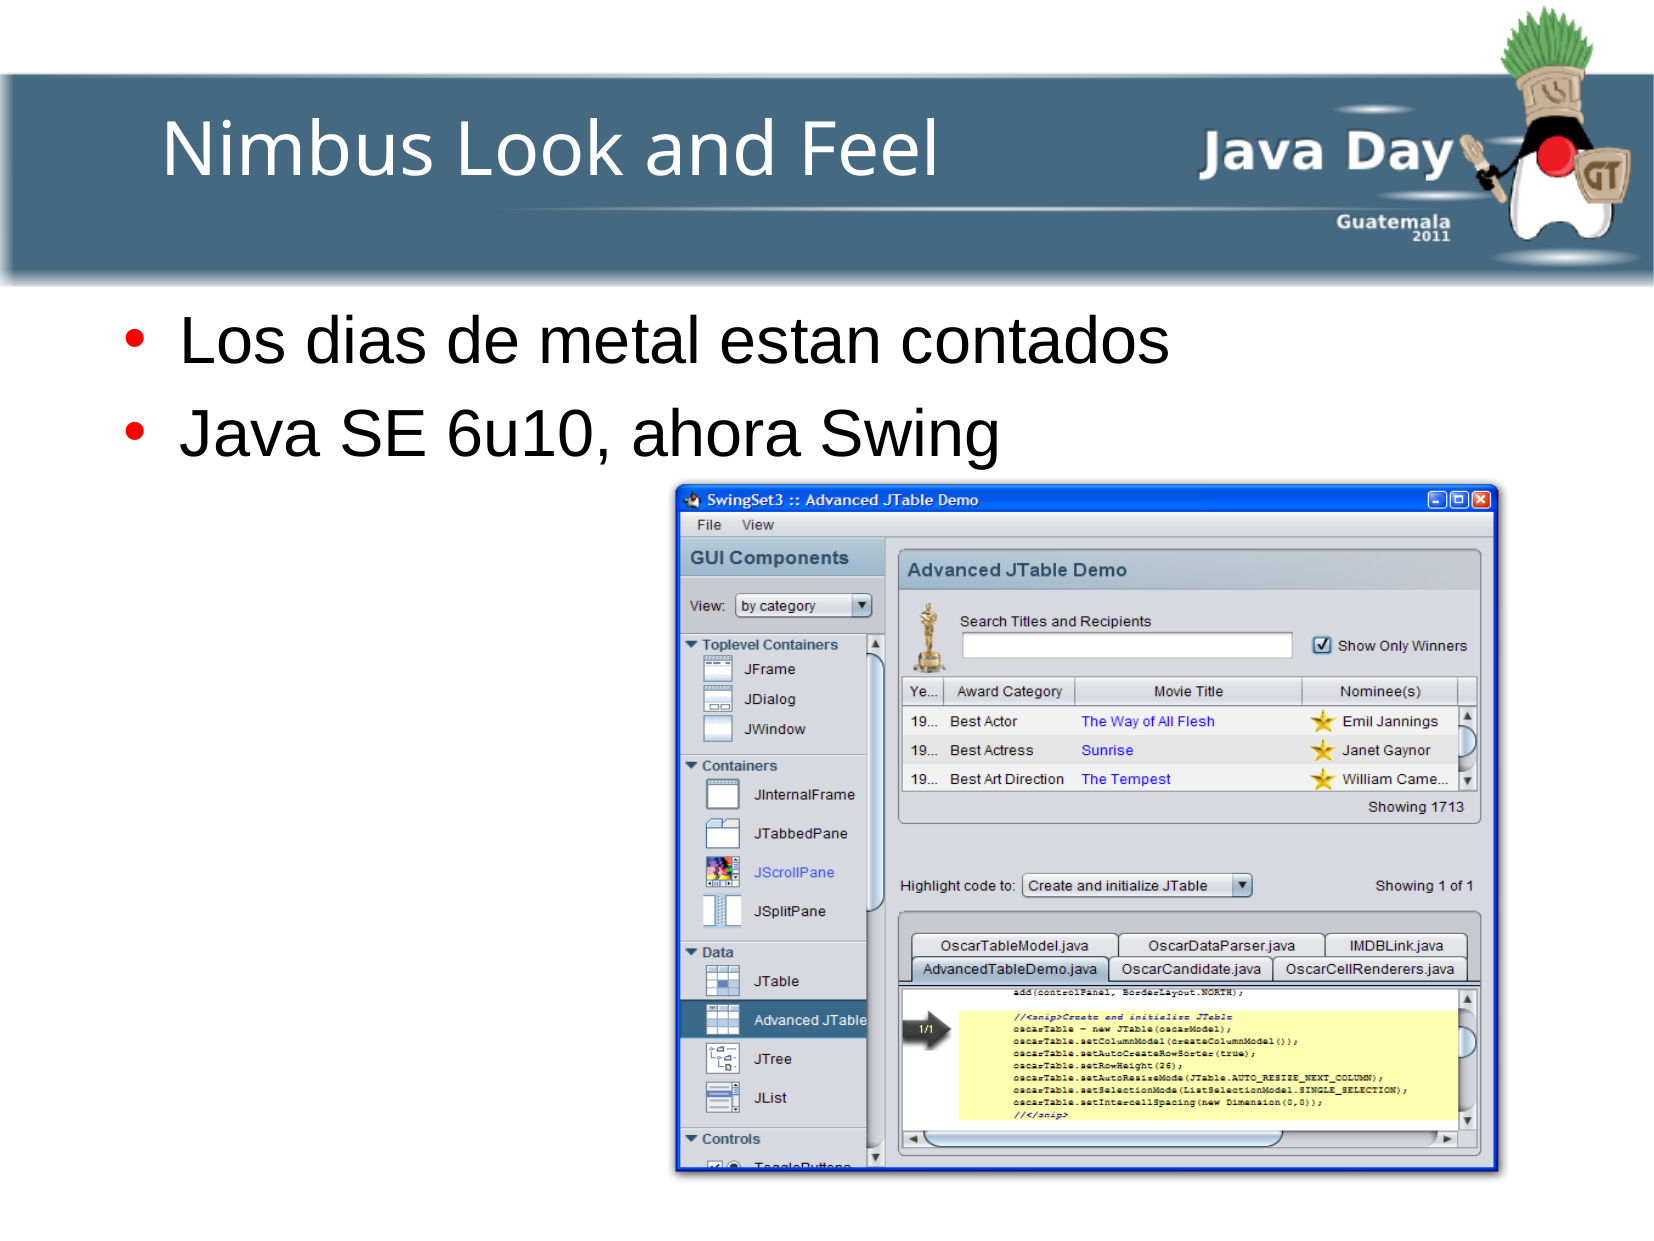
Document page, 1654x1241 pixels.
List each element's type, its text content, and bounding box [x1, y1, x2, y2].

picture [0, 3, 1654, 287]
title Nimbus Look and Feel [160, 97, 1532, 274]
picture [661, 472, 1513, 1185]
list Los dias de metal estan contados Java SE 6u10, ahora Swing [123, 295, 1487, 1074]
